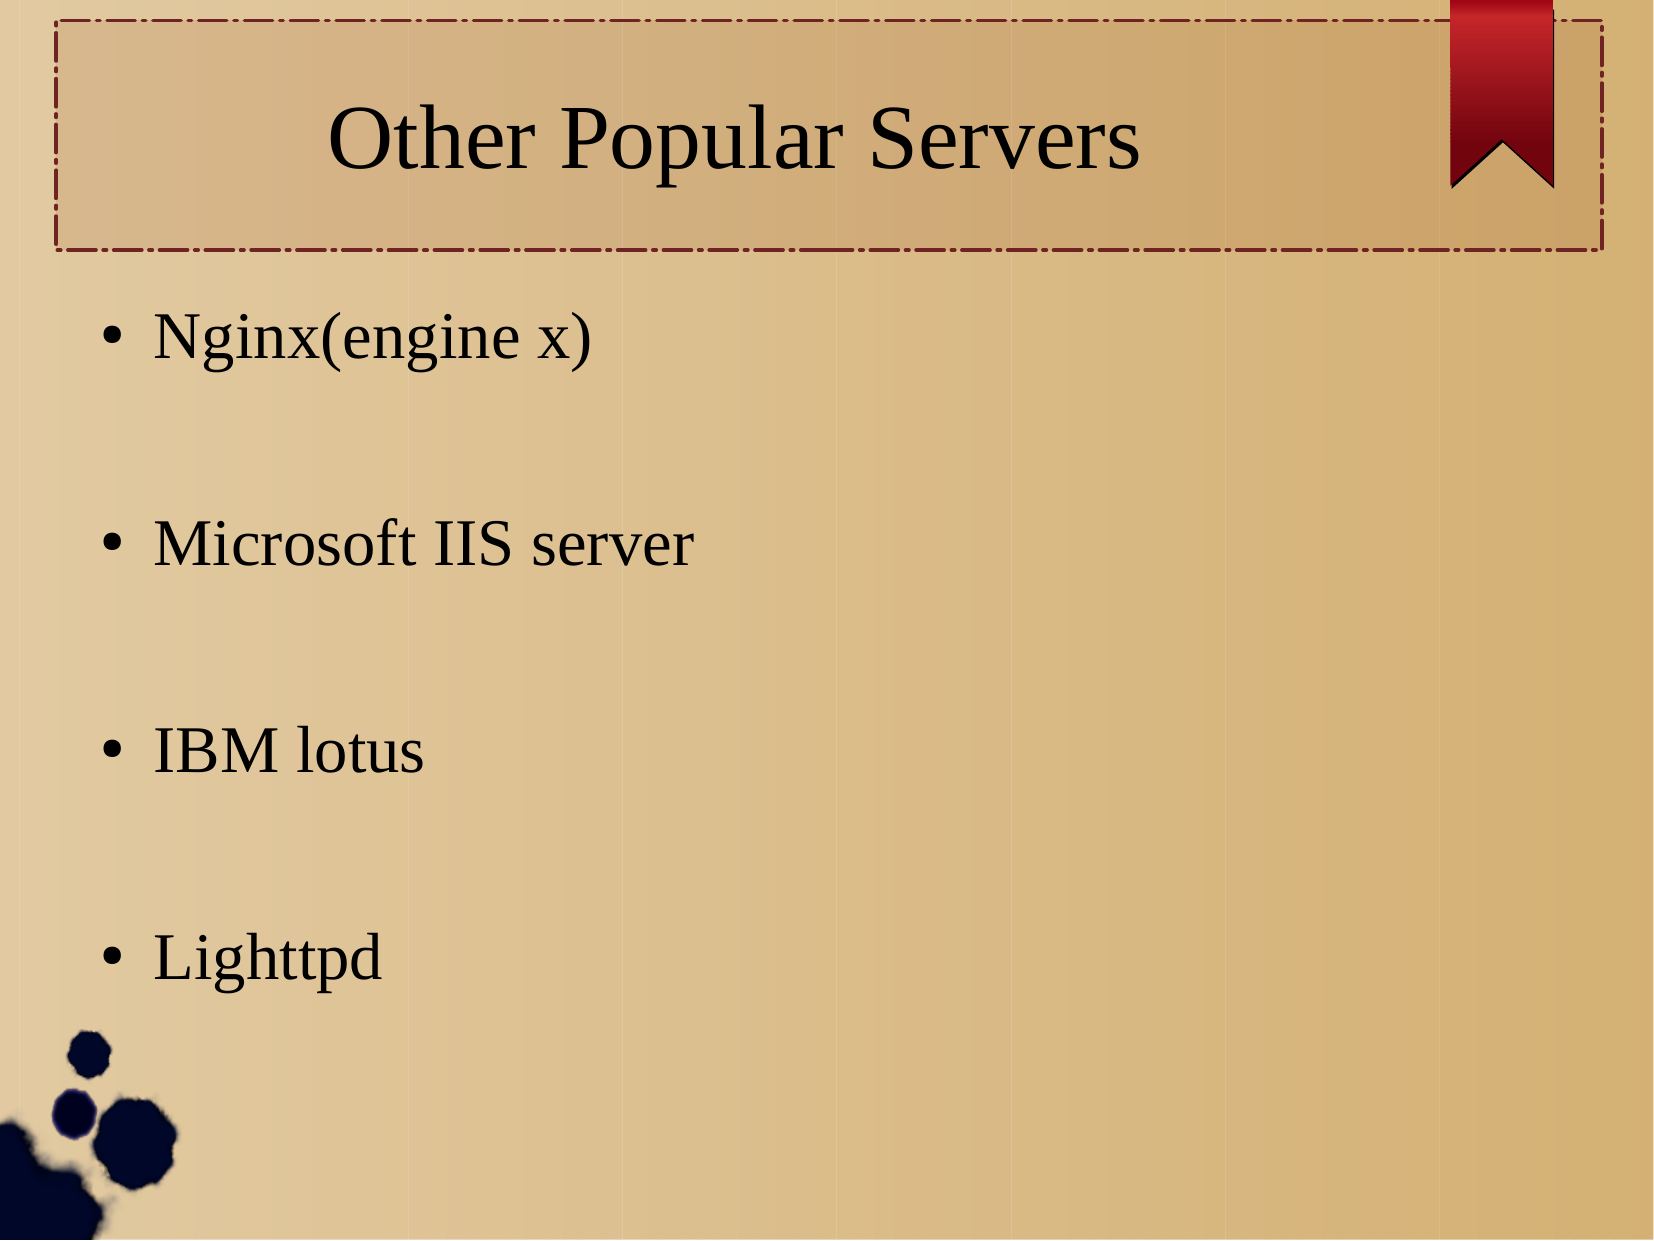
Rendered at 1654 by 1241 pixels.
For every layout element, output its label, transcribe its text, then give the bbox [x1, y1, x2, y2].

title Other Popular Servers [82, 47, 1412, 229]
list Nginx(engine x) Microsoft IIS server IBM lotus Lighttpd [82, 299, 1571, 1019]
